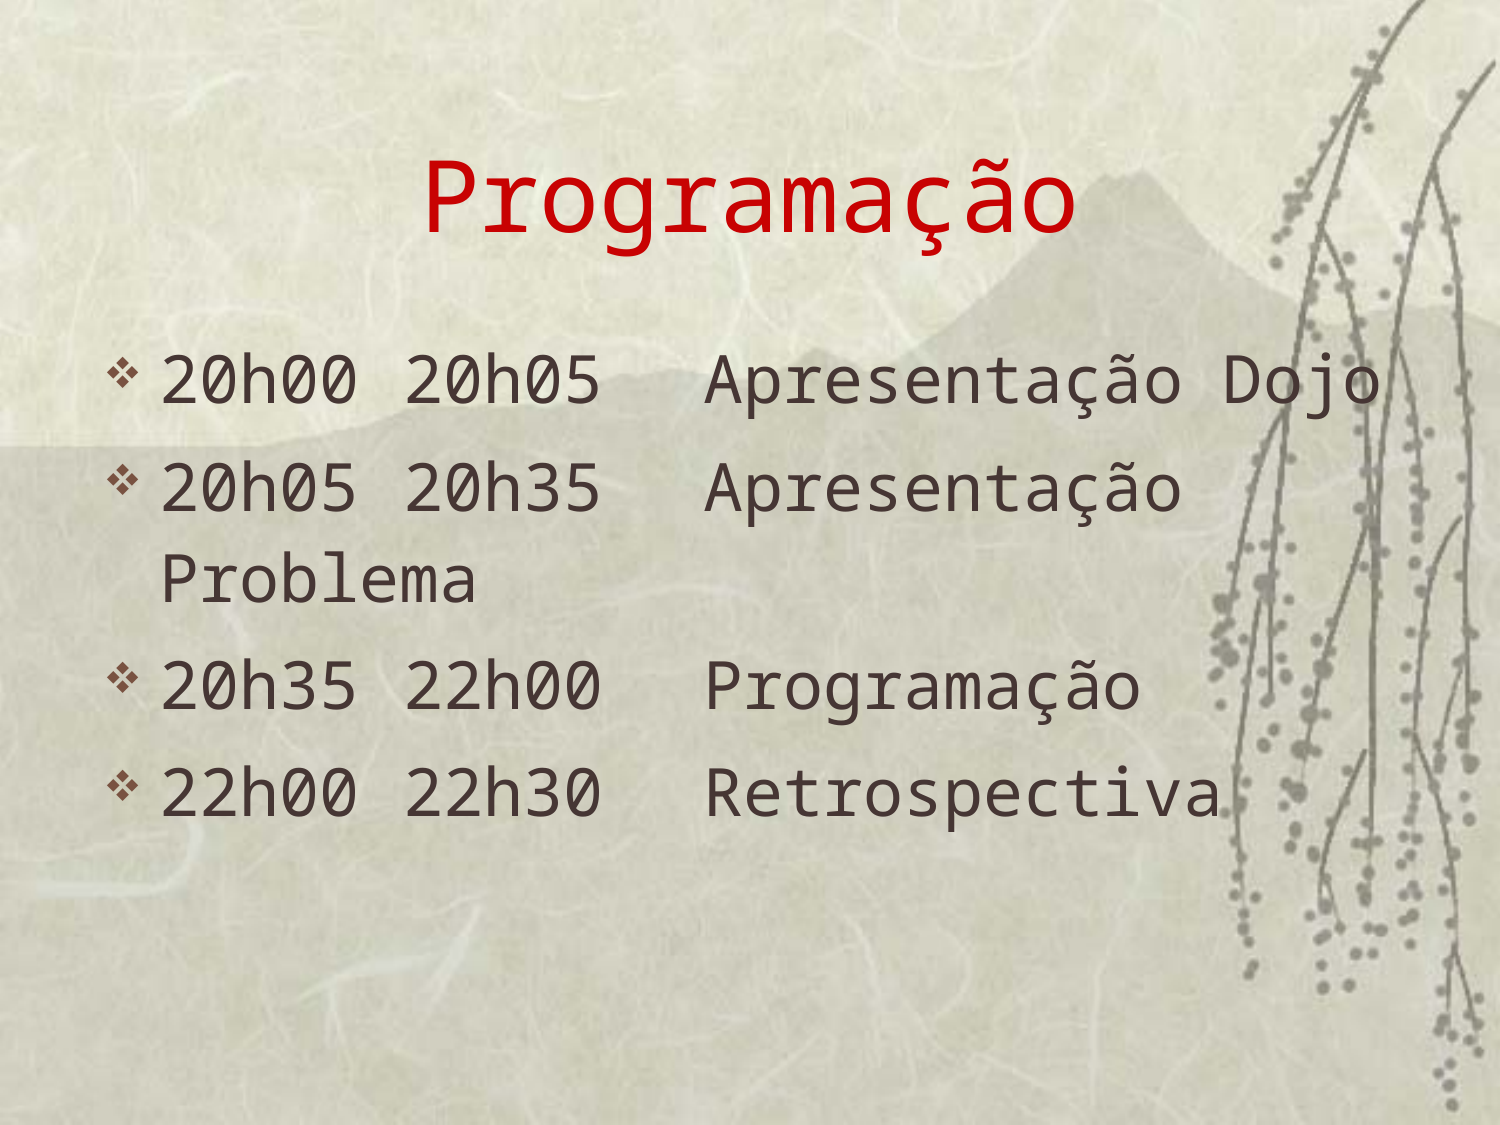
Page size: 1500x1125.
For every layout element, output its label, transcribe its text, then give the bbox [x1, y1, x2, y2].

list 20h00 20h05 Apresentação Dojo 20h05 20h35 Apresentação Problema 20h35 22h00 Programação 22h00 22h30 Retrospectiva [88, 324, 1477, 1001]
picture [0, 0, 1500, 1125]
title Programação [112, 99, 1388, 288]
